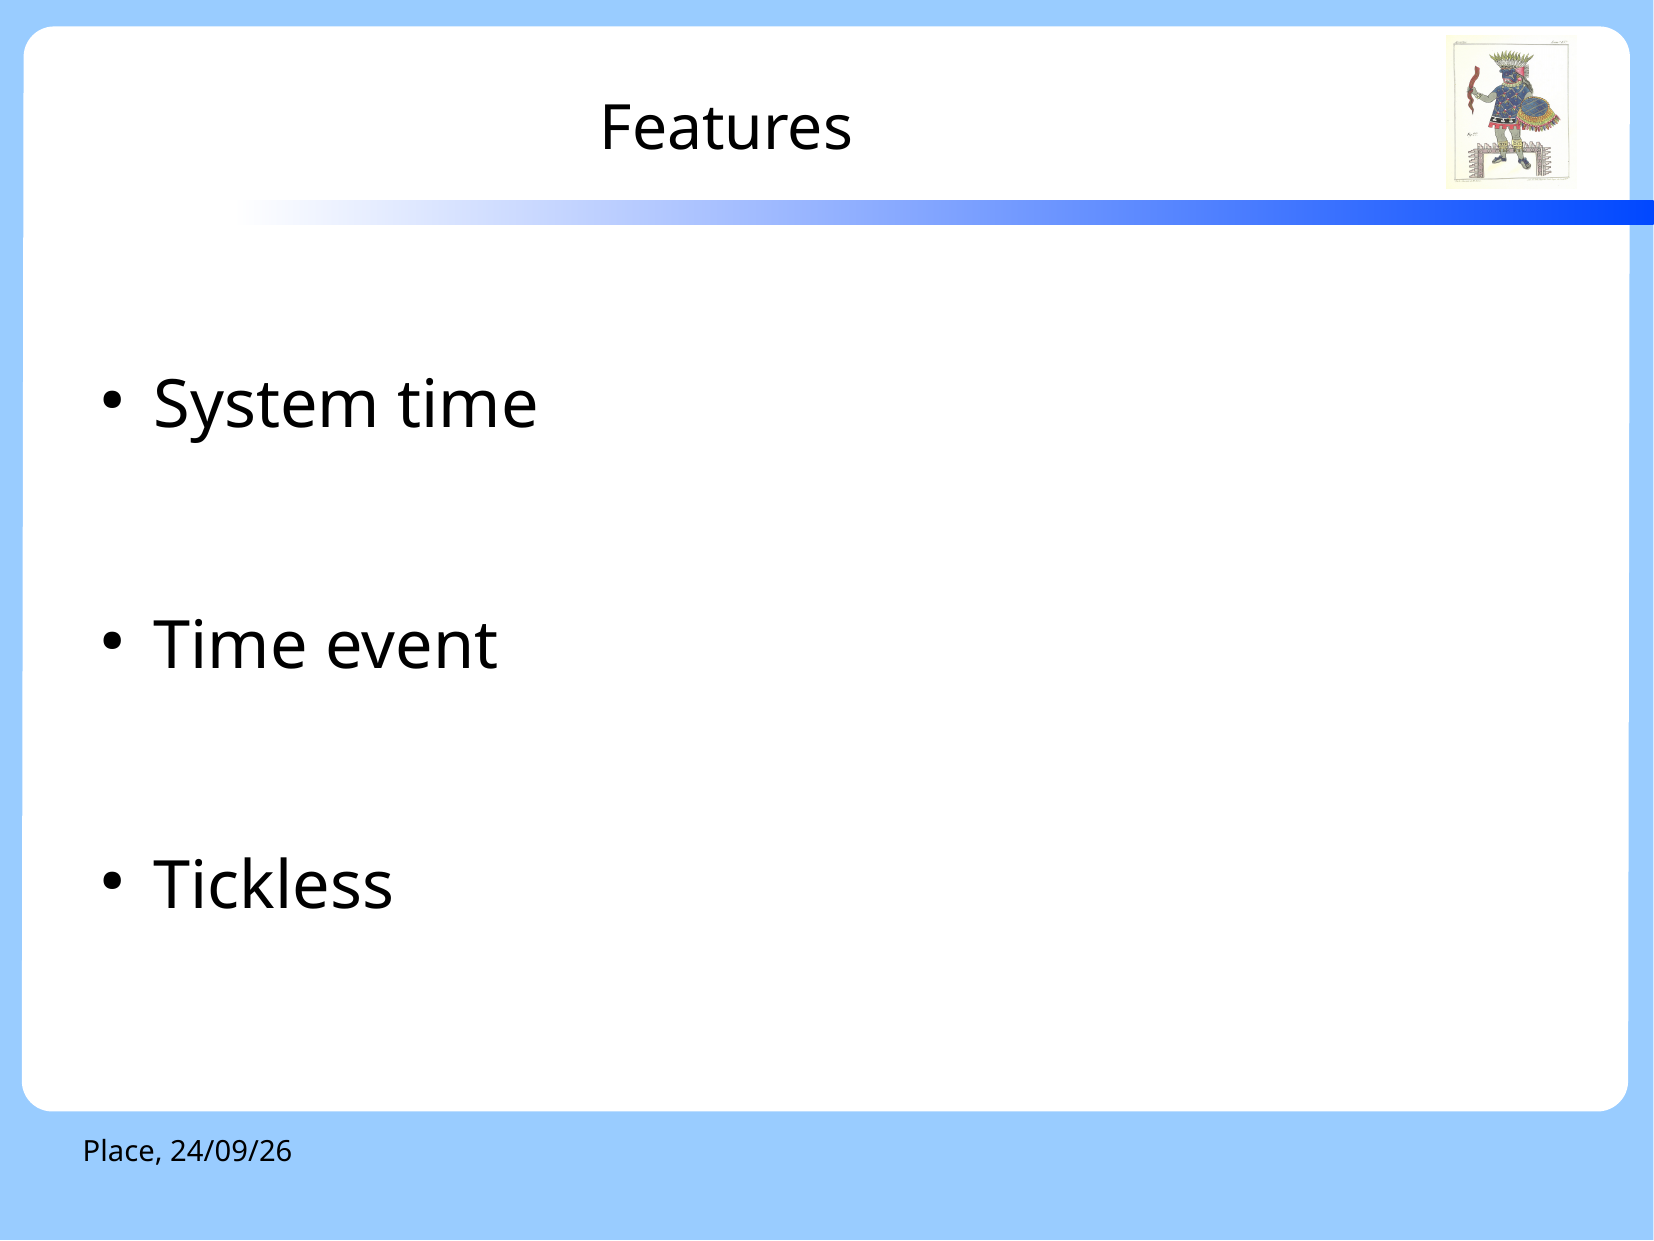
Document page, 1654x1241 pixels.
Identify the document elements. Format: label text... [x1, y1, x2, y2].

title Features [82, 49, 1371, 201]
list System time Time event Tickless [82, 236, 1571, 1055]
picture [1446, 35, 1577, 189]
